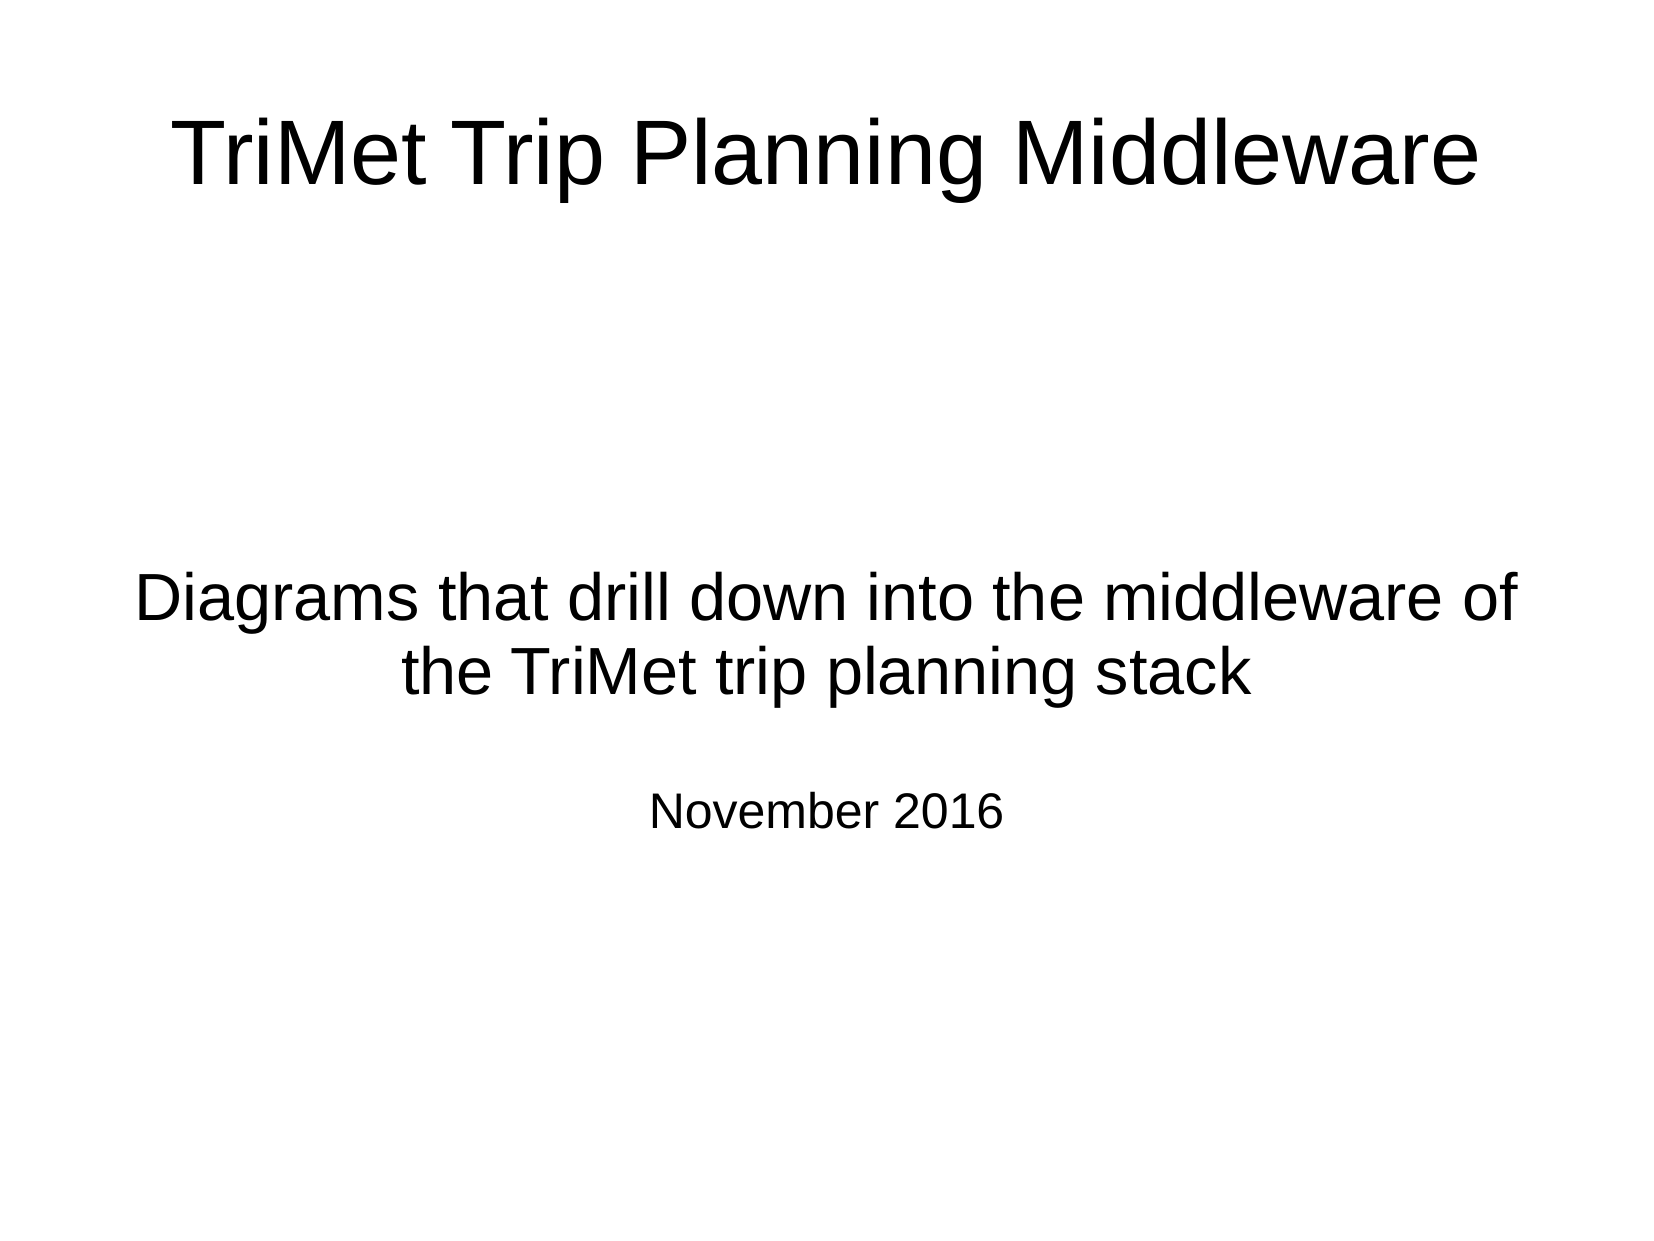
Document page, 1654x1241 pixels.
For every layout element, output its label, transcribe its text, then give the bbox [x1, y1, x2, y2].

subtitle Diagrams that drill down into the middleware of the TriMet trip planning stack November 2016 [82, 290, 1571, 1109]
title TriMet Trip Planning Middleware [82, 49, 1571, 257]
